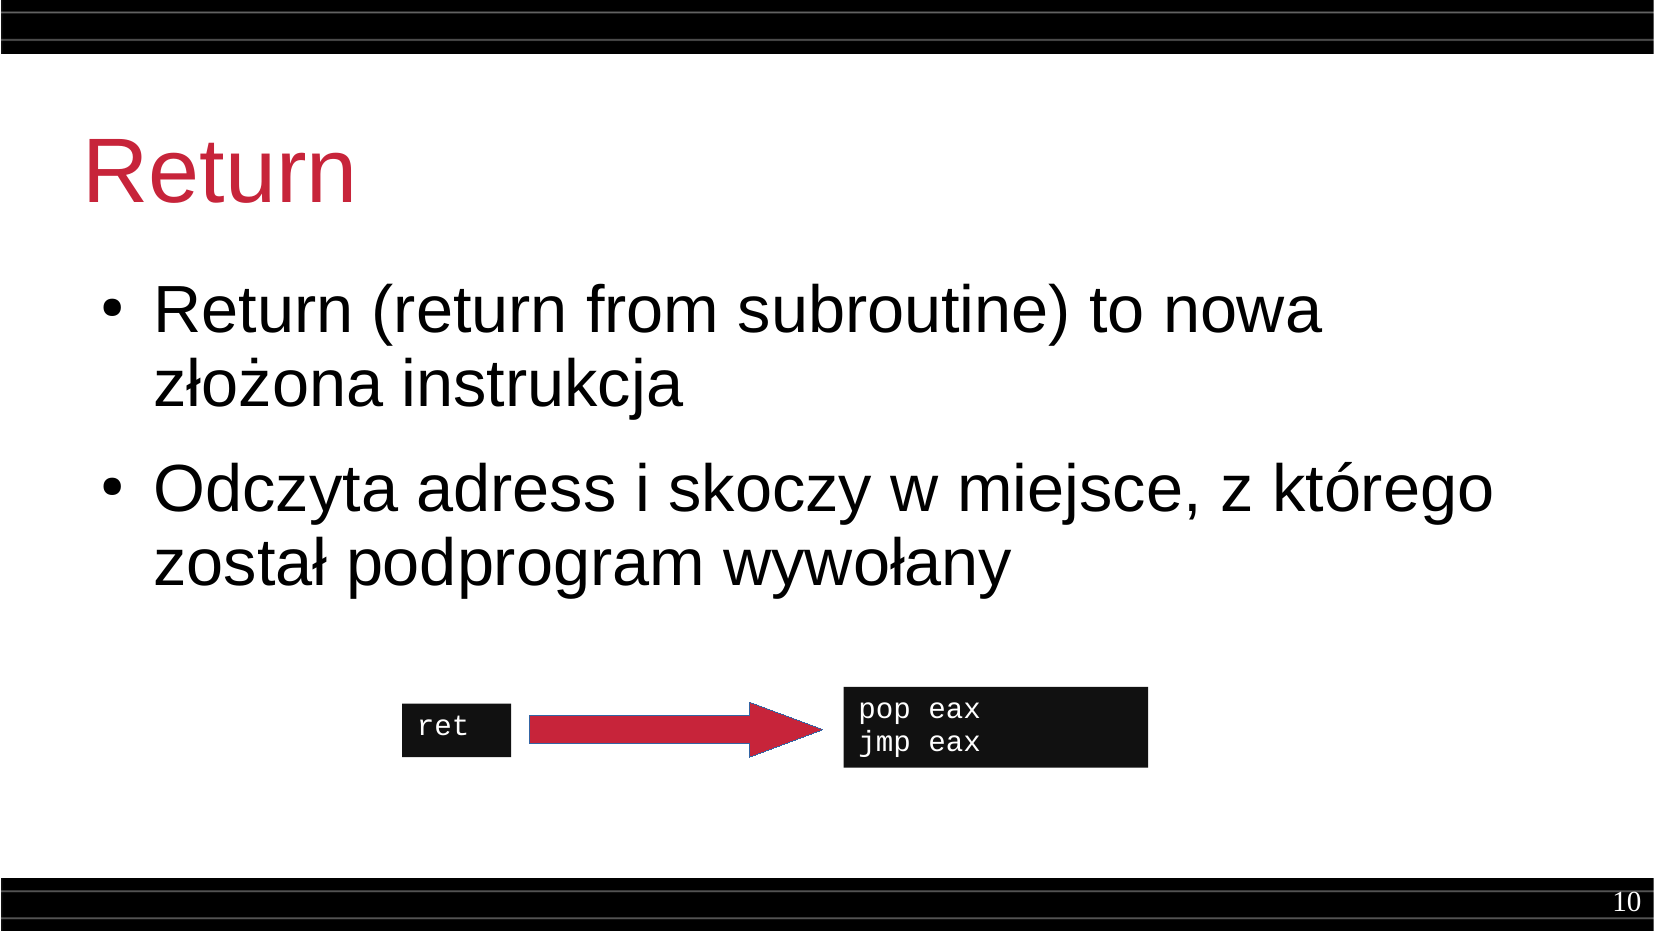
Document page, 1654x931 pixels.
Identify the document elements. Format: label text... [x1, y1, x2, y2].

text_box [529, 702, 823, 758]
text_box pop eax jmp eax [843, 686, 1149, 768]
list Return (return from subroutine) to nowa złożona instrukcja Odczyta adress i skoczy w miejsce, z którego został podprogram wywołany [82, 271, 1571, 758]
title Return [82, 92, 1571, 249]
picture [1, 0, 1654, 54]
text_box ret [402, 703, 512, 758]
picture [1, 878, 1654, 931]
